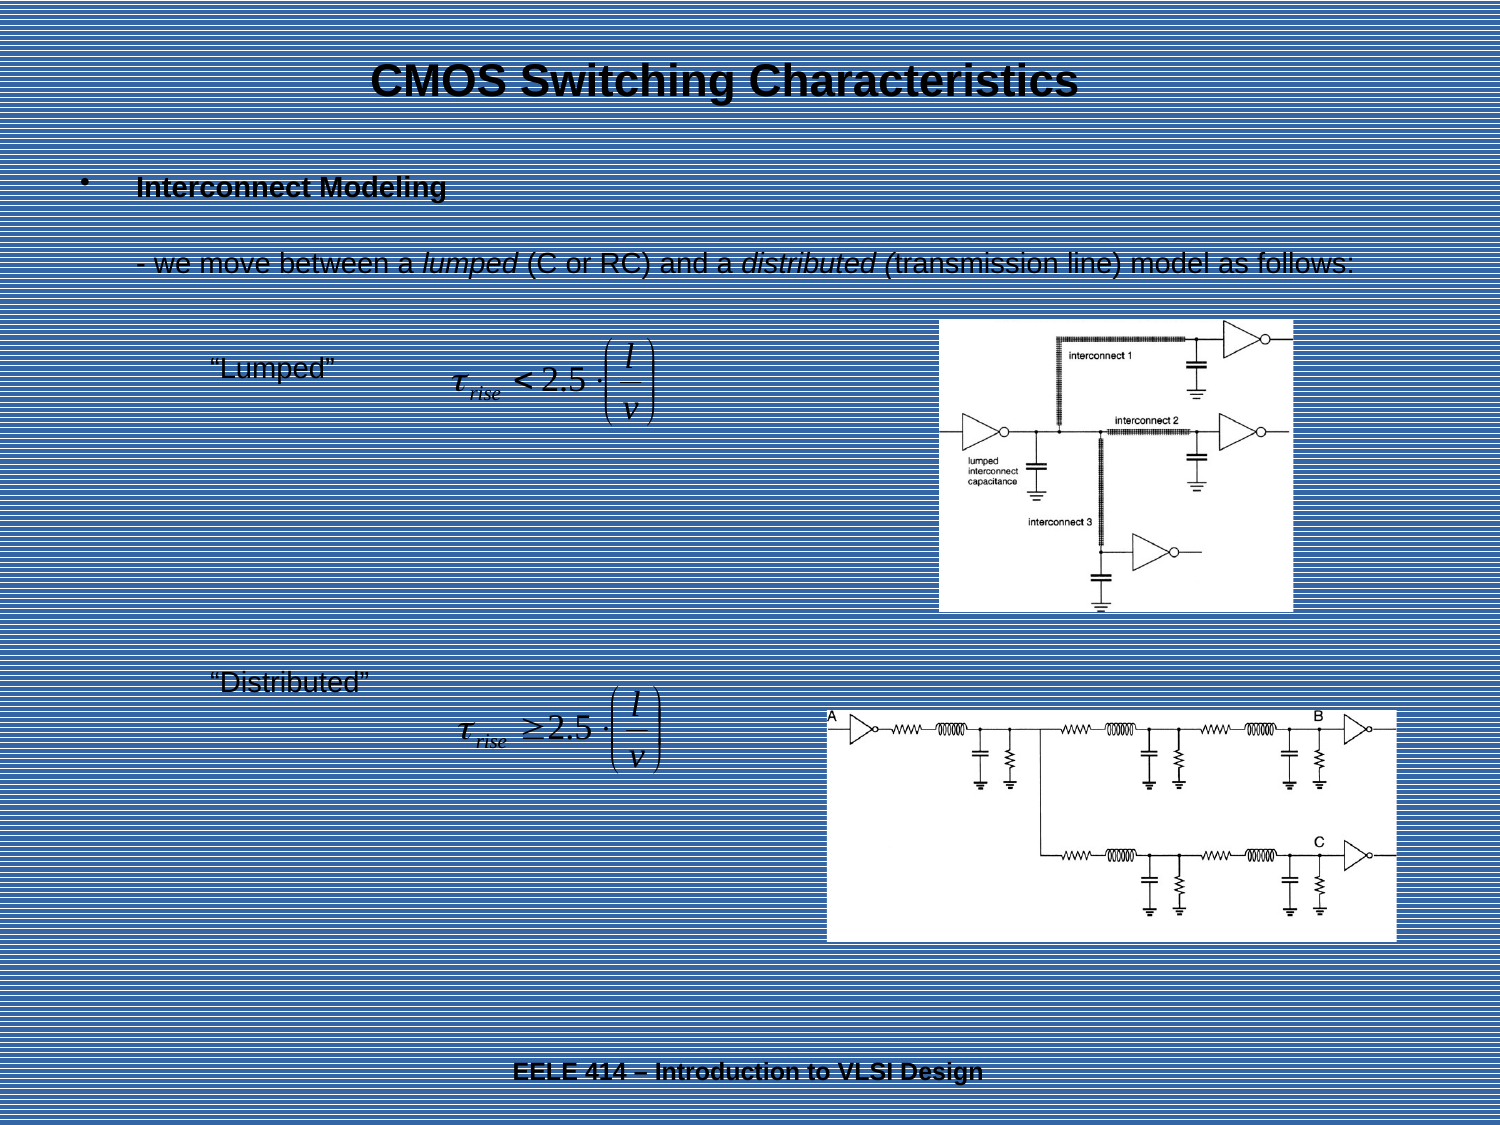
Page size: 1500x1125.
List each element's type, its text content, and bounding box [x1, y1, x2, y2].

chart [454, 680, 672, 784]
picture [826, 710, 1397, 942]
list Interconnect Modeling - we move between a lumped (C or RC) and a distributed (transmission line) model as follows: “Lumped” “Distributed” [64, 160, 1471, 988]
picture [454, 679, 671, 782]
title CMOS Switching Characteristics [87, 37, 1363, 120]
picture [447, 331, 665, 434]
picture [939, 320, 1294, 612]
chart [448, 332, 666, 435]
